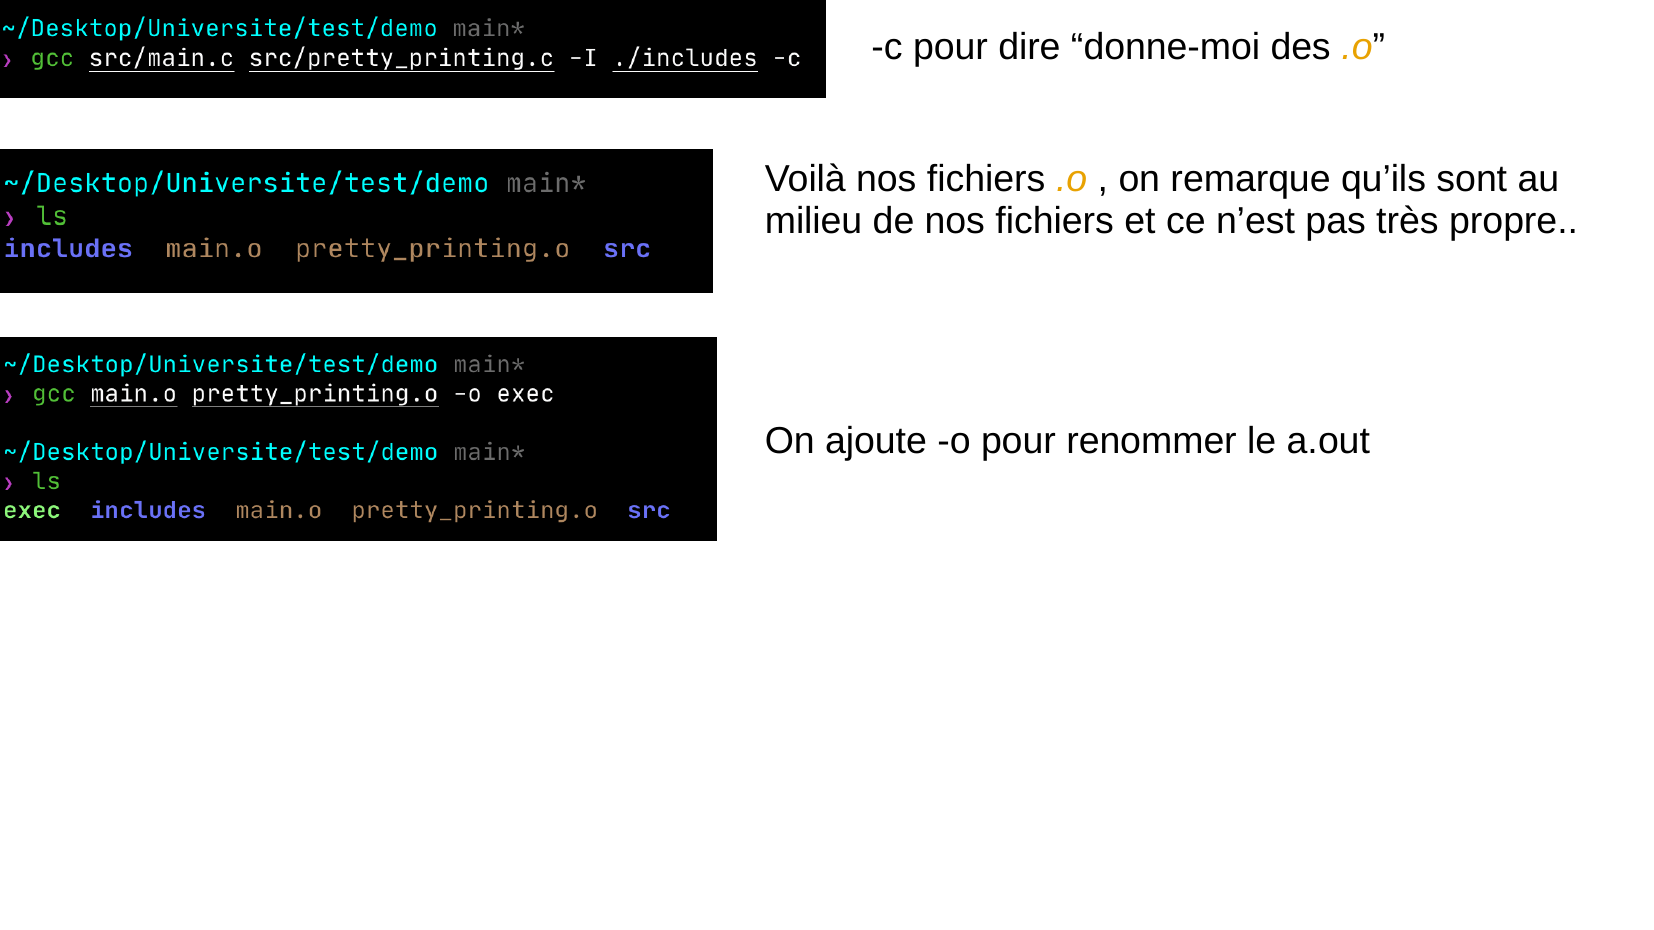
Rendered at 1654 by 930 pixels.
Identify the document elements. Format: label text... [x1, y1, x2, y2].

text_box Voilà nos fichiers .o , on remarque qu’ils sont au milieu de nos fichiers et ce n’est pas très propre.. [750, 150, 1613, 301]
text_box -c pour dire “donne-moi des .o” [856, 17, 1607, 131]
picture [0, 149, 713, 293]
picture [0, 0, 826, 98]
text_box On ajoute -o pour renommer le a.out [750, 412, 1613, 488]
picture [0, 337, 717, 541]
